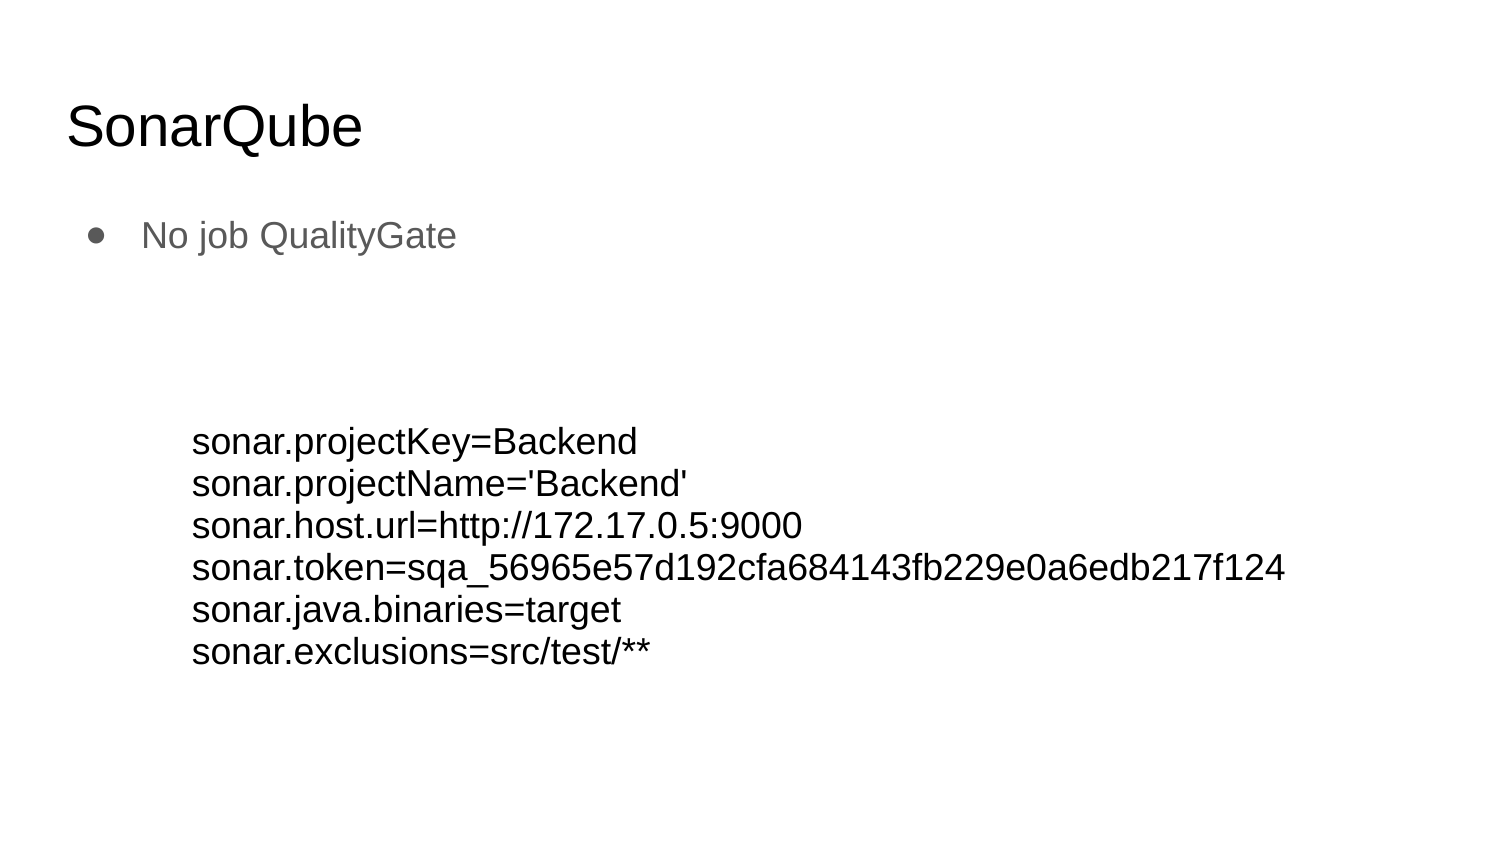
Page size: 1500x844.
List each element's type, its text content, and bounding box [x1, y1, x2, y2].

text_box sonar.projectKey=Backend sonar.projectName='Backend' sonar.host.url=http://172.17.0.5:9000 sonar.token=sqa_56965e57d192cfa684143fb229e0a6edb217f124 sonar.java.binaries=target sonar.exclusions=src/test/** [177, 413, 1314, 681]
title SonarQube [51, 72, 1449, 167]
list No job QualityGate [51, 189, 1489, 750]
